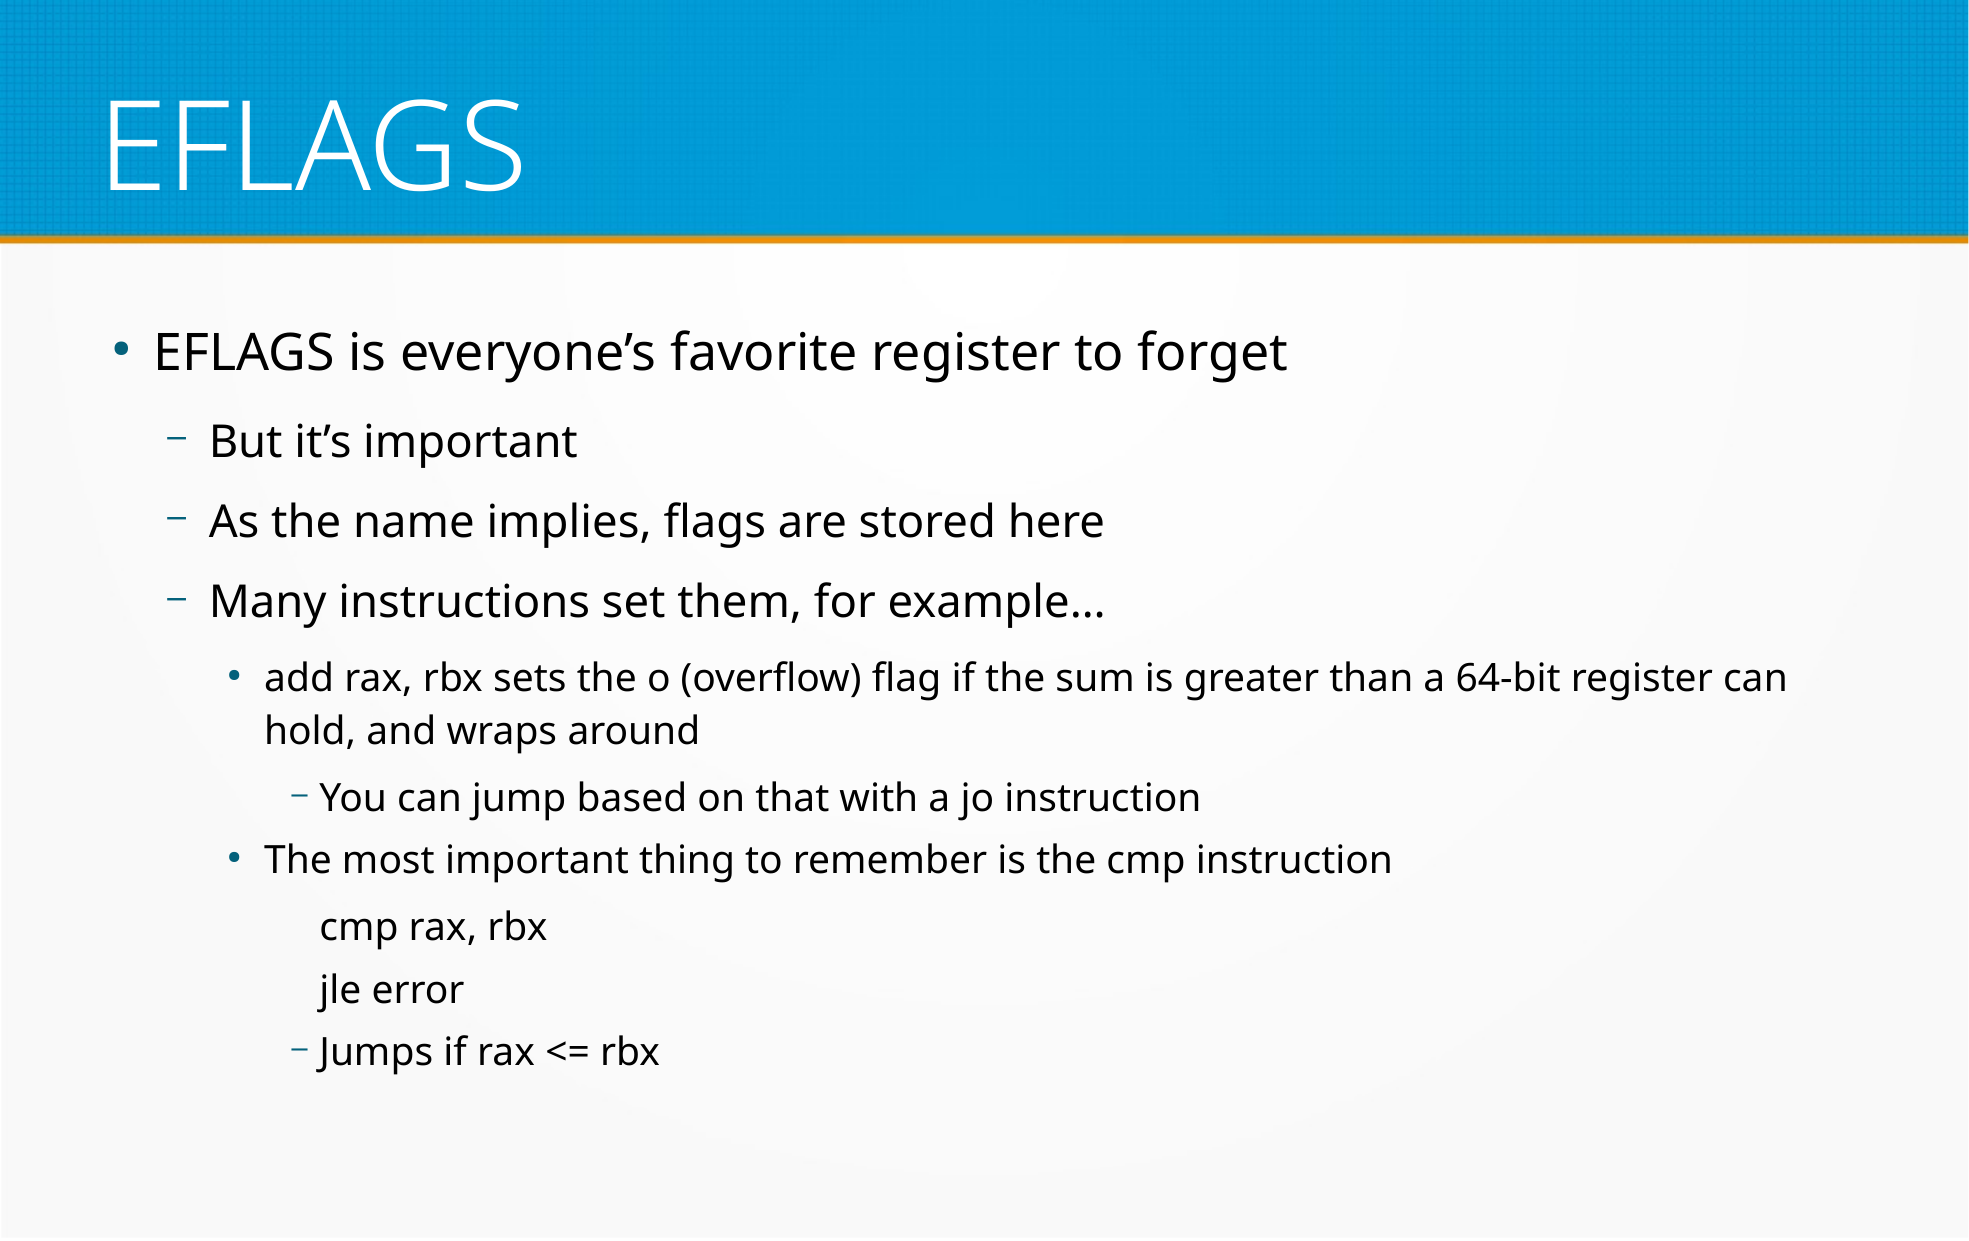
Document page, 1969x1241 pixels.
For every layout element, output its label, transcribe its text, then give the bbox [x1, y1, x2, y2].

picture [0, 233, 1969, 1241]
list EFLAGS is everyone’s favorite register to forget But it’s important As the name implies, flags are stored here Many instructions set them, for example… add rax, rbx sets the o (overflow) flag if the sum is greater than a 64-bit register can hold, and wraps around You can jump based on that with a jo instruction The most important thing to remember is the cmp instruction cmp rax, rbx jle error Jumps if rax <= rbx [98, 315, 1861, 1081]
title EFLAGS [98, 19, 1870, 227]
